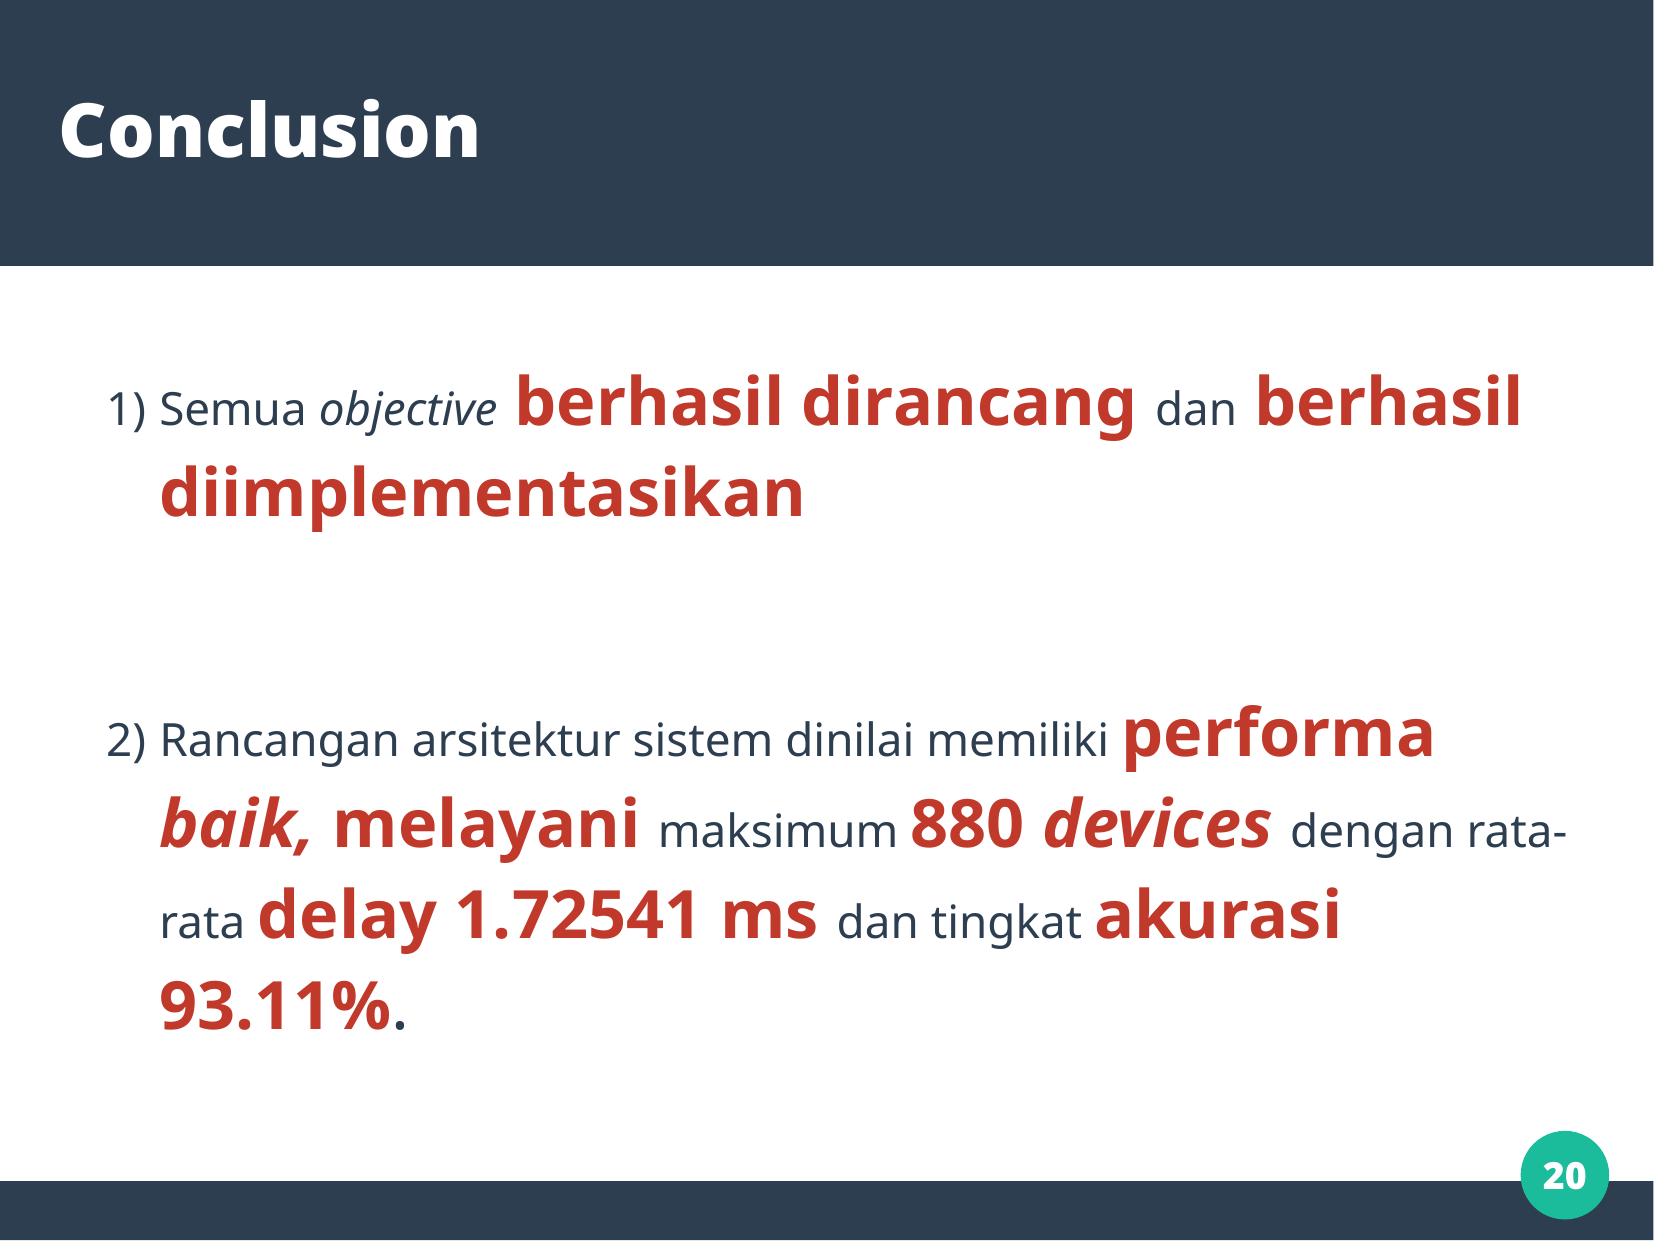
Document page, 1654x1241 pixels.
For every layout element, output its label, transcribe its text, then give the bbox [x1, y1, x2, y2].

title Conclusion [58, 49, 1595, 207]
list Semua objective berhasil dirancang dan berhasil diimplementasikan Rancangan arsitektur sistem dinilai memiliki performa baik, melayani maksimum 880 devices dengan rata-rata delay 1.72541 ms dan tingkat akurasi 93.11%. [88, 354, 1595, 1123]
